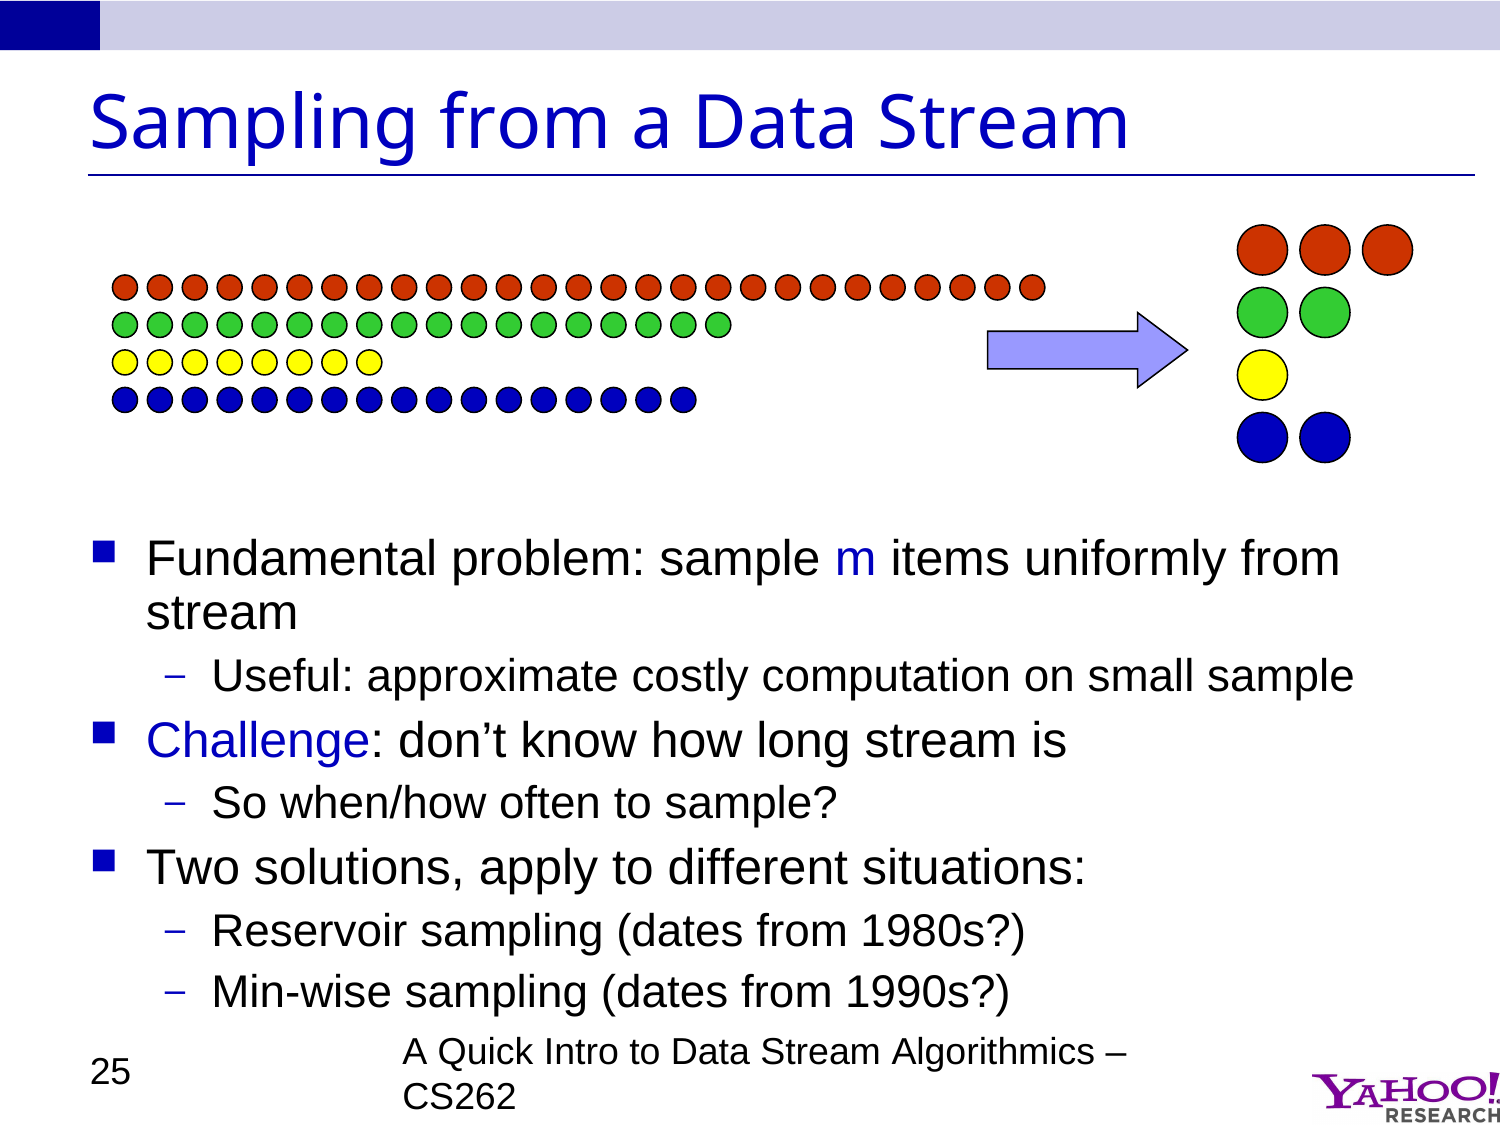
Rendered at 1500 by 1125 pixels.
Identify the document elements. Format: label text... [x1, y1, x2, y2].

text_box [1299, 287, 1351, 338]
text_box [1237, 224, 1288, 276]
text_box [112, 312, 138, 338]
text_box [566, 312, 592, 338]
text_box [286, 349, 312, 375]
text_box [496, 274, 522, 300]
text_box [321, 312, 347, 338]
text_box [147, 274, 173, 300]
text_box [635, 274, 661, 300]
text_box [1237, 287, 1288, 338]
text_box [252, 349, 278, 375]
text_box [461, 387, 487, 413]
text_box [286, 274, 312, 300]
text_box [670, 274, 696, 300]
text_box [356, 349, 382, 375]
text_box [217, 312, 243, 338]
text_box [566, 274, 592, 300]
text_box [112, 274, 138, 300]
text_box [391, 312, 417, 338]
text_box [1237, 412, 1288, 463]
text_box [286, 312, 312, 338]
text_box [252, 274, 278, 300]
text_box [1362, 224, 1413, 276]
text_box [775, 274, 801, 300]
text_box [147, 312, 173, 338]
text_box [845, 274, 871, 300]
text_box [670, 387, 696, 413]
text_box [147, 387, 173, 413]
text_box [391, 274, 417, 300]
text_box [461, 312, 487, 338]
text_box [601, 387, 627, 413]
text_box [531, 312, 557, 338]
text_box [670, 312, 696, 338]
text_box [112, 387, 138, 413]
text_box [566, 387, 592, 413]
text_box [356, 274, 382, 300]
text_box [252, 312, 278, 338]
text_box [1019, 274, 1045, 300]
text_box [1237, 350, 1288, 401]
text_box [321, 349, 347, 375]
text_box [217, 274, 243, 300]
text_box [810, 274, 836, 300]
text_box [987, 312, 1188, 388]
text_box [461, 274, 487, 300]
text_box [740, 274, 766, 300]
text_box [217, 387, 243, 413]
text_box [1299, 412, 1351, 463]
text_box [391, 387, 417, 413]
text_box [496, 312, 522, 338]
text_box [356, 312, 382, 338]
text_box [112, 349, 138, 375]
text_box [217, 349, 243, 375]
picture [1312, 1072, 1500, 1125]
text_box [321, 387, 347, 413]
text_box [984, 274, 1010, 300]
text_box [705, 274, 731, 300]
text_box [426, 312, 452, 338]
text_box [182, 312, 208, 338]
text_box [531, 274, 557, 300]
text_box [601, 312, 627, 338]
text_box [426, 387, 452, 413]
title Sampling from a Data Stream [75, 50, 1500, 188]
text_box [635, 312, 661, 338]
text_box [286, 387, 312, 413]
text_box [426, 274, 452, 300]
text_box [705, 312, 731, 338]
text_box [1299, 224, 1351, 276]
text_box [949, 274, 976, 300]
text_box [531, 387, 557, 413]
text_box [915, 274, 941, 300]
text_box [182, 274, 208, 300]
list Fundamental problem: sample m items uniformly from stream Useful: approximate costly computation on small sample Challenge: don’t know how long stream is So when/how often to sample? Two solutions, apply to different situations: Reservoir sampling (dates from 1980s?) Min-wise sampling (dates from 1990s?) [74, 525, 1463, 1051]
text_box [601, 274, 627, 300]
text_box [321, 274, 347, 300]
text_box [356, 387, 382, 413]
text_box [496, 387, 522, 413]
text_box [182, 387, 208, 413]
text_box [635, 387, 661, 413]
text_box [147, 349, 173, 375]
text_box [182, 349, 208, 375]
text_box [880, 274, 906, 300]
text_box [252, 387, 278, 413]
